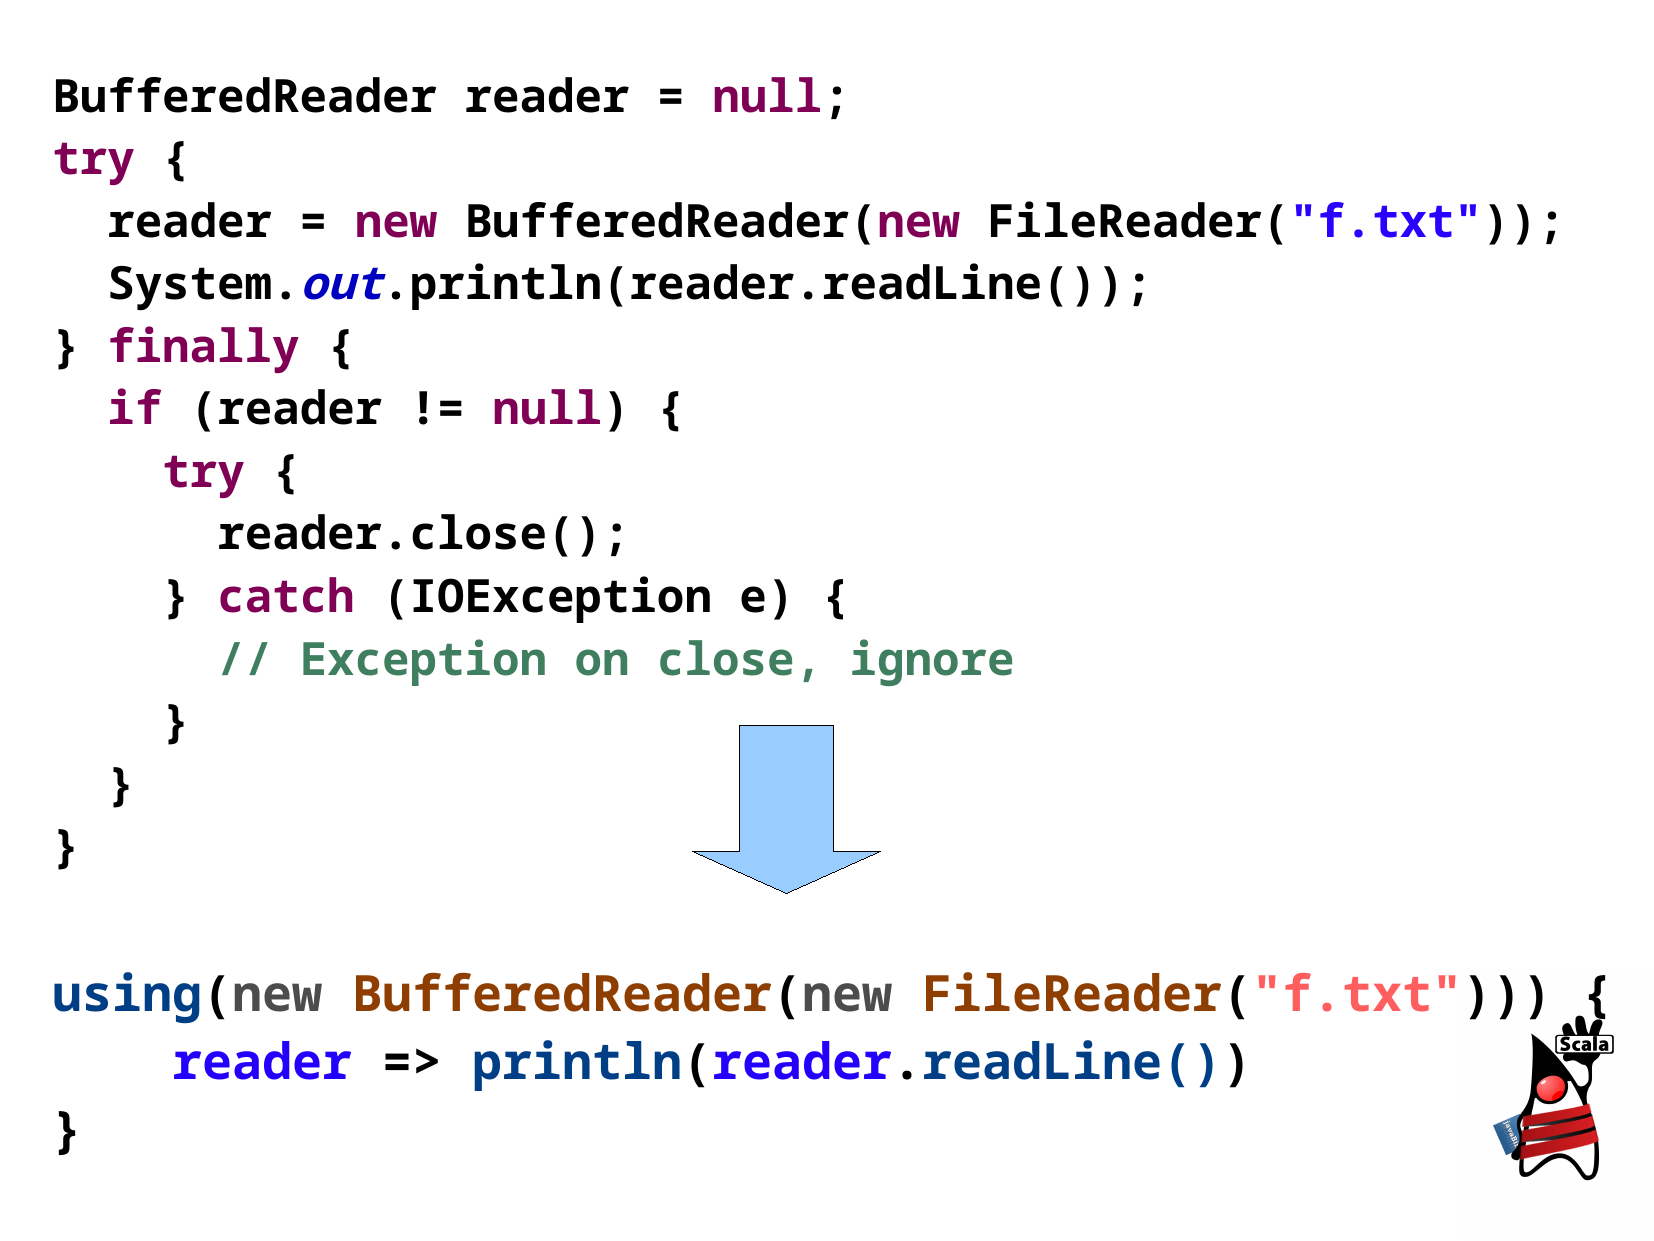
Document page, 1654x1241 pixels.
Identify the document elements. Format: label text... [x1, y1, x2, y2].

text_box BufferedReader reader = null; try { reader = new BufferedReader(new FileReader("f.txt")); System.out.println(reader.readLine()); } finally { if (reader != null) { try { reader.close(); } catch (IOException e) { // Exception on close, ignore } } } [37, 55, 1654, 764]
text_box [692, 725, 881, 894]
text_box using(new BufferedReader(new FileReader("f.txt"))) { reader => println(reader.readLine()) } [37, 950, 1651, 1141]
